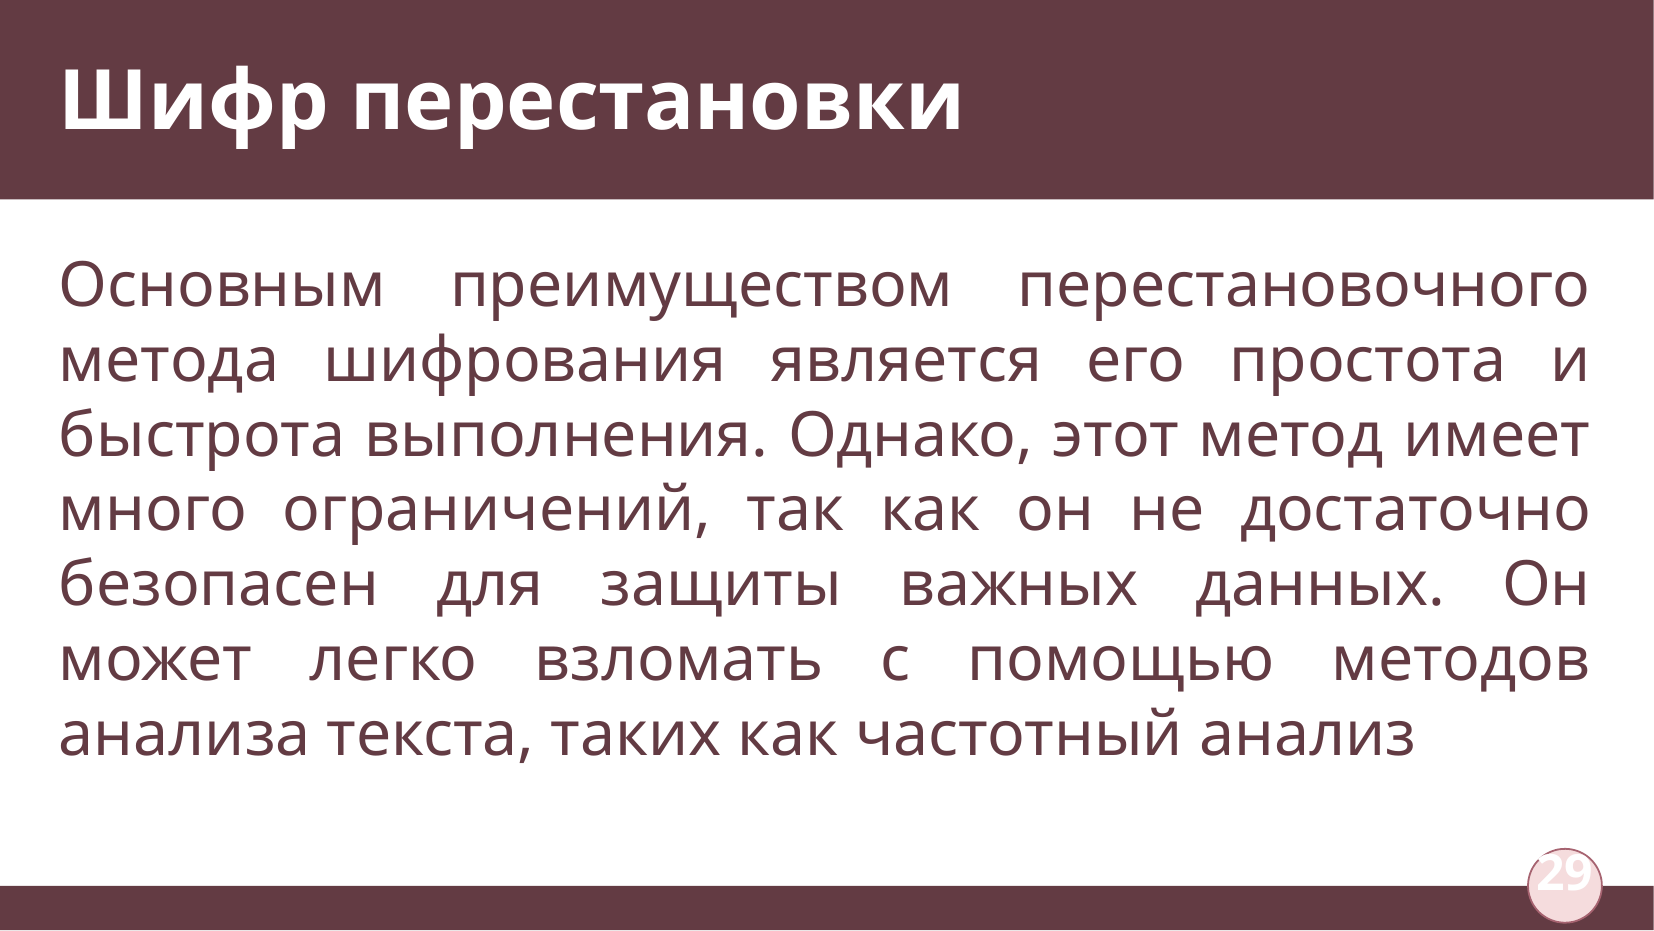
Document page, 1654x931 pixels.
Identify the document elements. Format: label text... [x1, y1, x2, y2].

list Основным преимуществом перестановочного метода шифрования является его простота и быстрота выполнения. Однако, этот метод имеет много ограничений, так как он не достаточно безопасен для защиты важных данных. Он может легко взломать с помощью методов анализа текста, таких как частотный анализ [59, 243, 1595, 769]
title Шифр перестановки [59, 37, 1595, 155]
